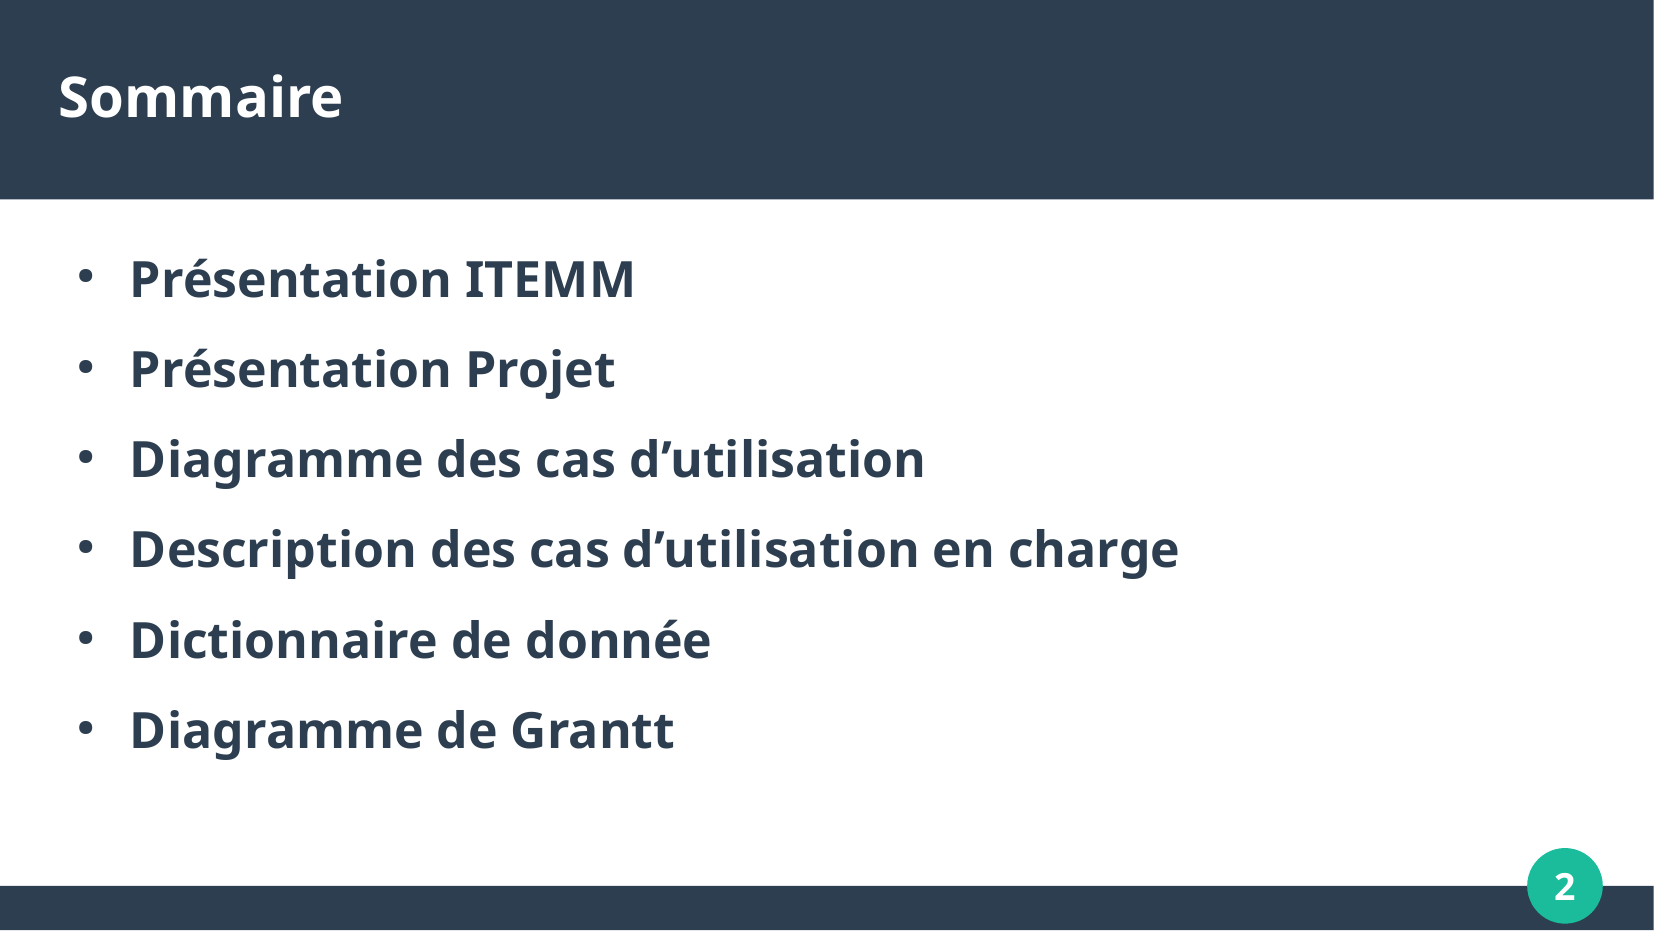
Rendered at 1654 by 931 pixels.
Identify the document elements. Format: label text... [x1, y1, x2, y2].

title Sommaire [59, 37, 1595, 155]
list Présentation ITEMM Présentation Projet Diagramme des cas d’utilisation Description des cas d’utilisation en charge Dictionnaire de donnée Diagramme de Grantt [59, 243, 1595, 864]
